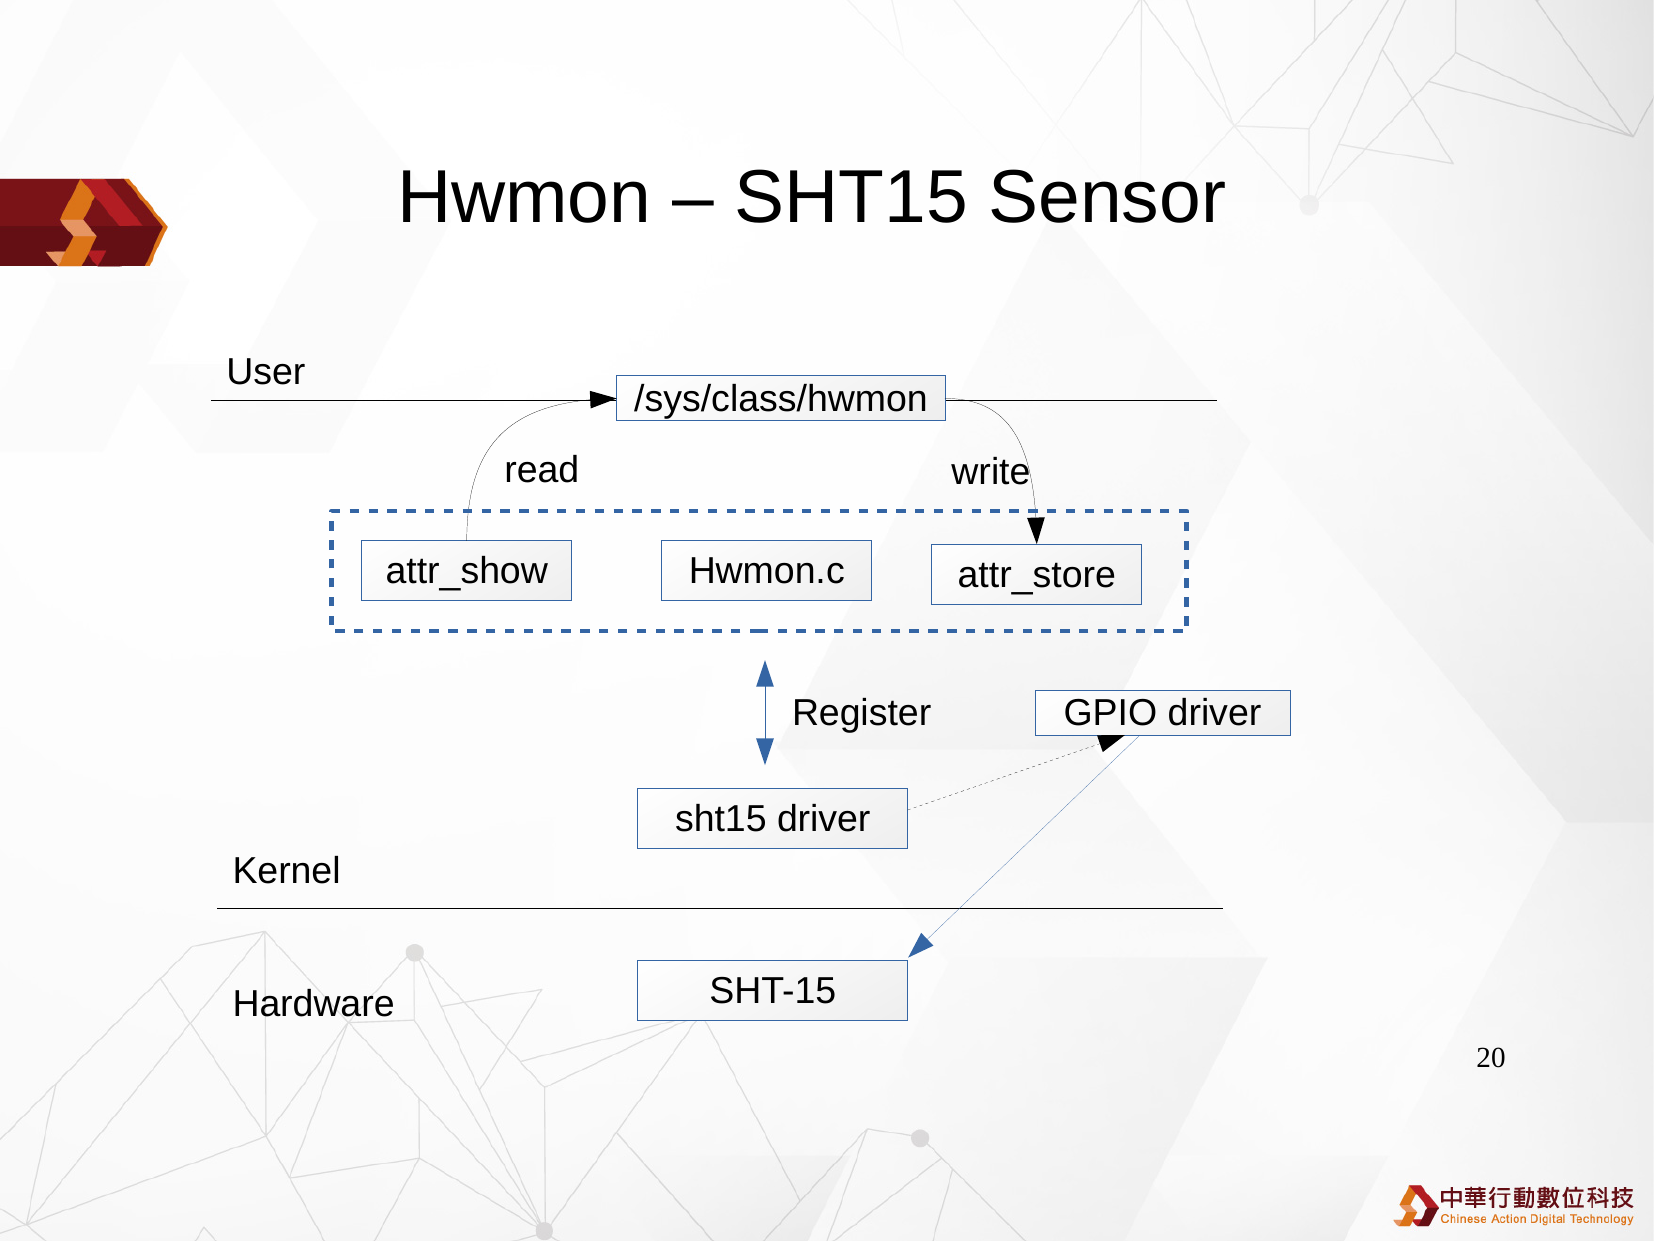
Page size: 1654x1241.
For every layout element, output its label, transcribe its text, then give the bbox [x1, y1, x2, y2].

text_box attr_store [931, 544, 1142, 605]
text_box GPIO driver [1035, 690, 1291, 736]
text_box attr_show [361, 540, 572, 601]
text_box Register [777, 684, 1018, 741]
text_box Hwmon.c [661, 540, 872, 601]
text_box User [211, 343, 332, 401]
text_box SHT-15 [637, 960, 908, 1021]
text_box /sys/class/hwmon [616, 375, 946, 421]
picture [0, 0, 1654, 1241]
text_box Hardware [217, 975, 428, 1036]
text_box Kernel [217, 842, 398, 900]
title Hwmon – SHT15 Sensor [118, 112, 1506, 281]
text_box sht15 driver [637, 788, 908, 849]
